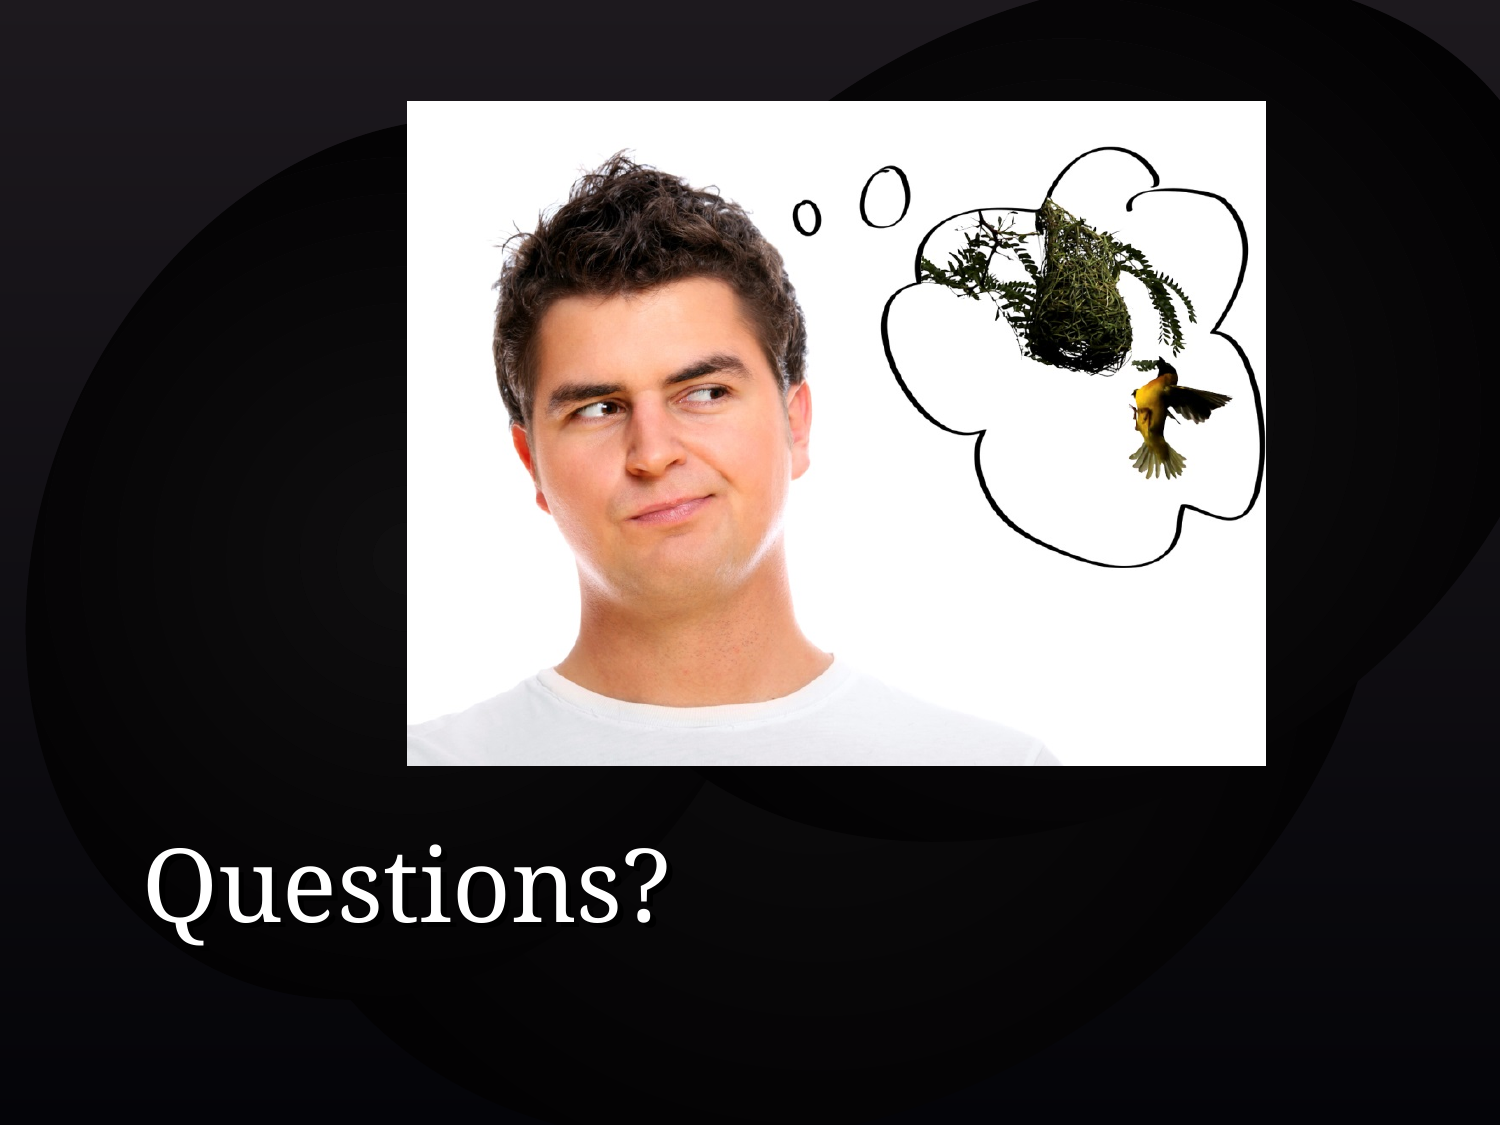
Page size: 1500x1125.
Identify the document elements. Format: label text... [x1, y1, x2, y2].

picture [407, 101, 1266, 766]
title Questions? [127, 800, 1366, 951]
